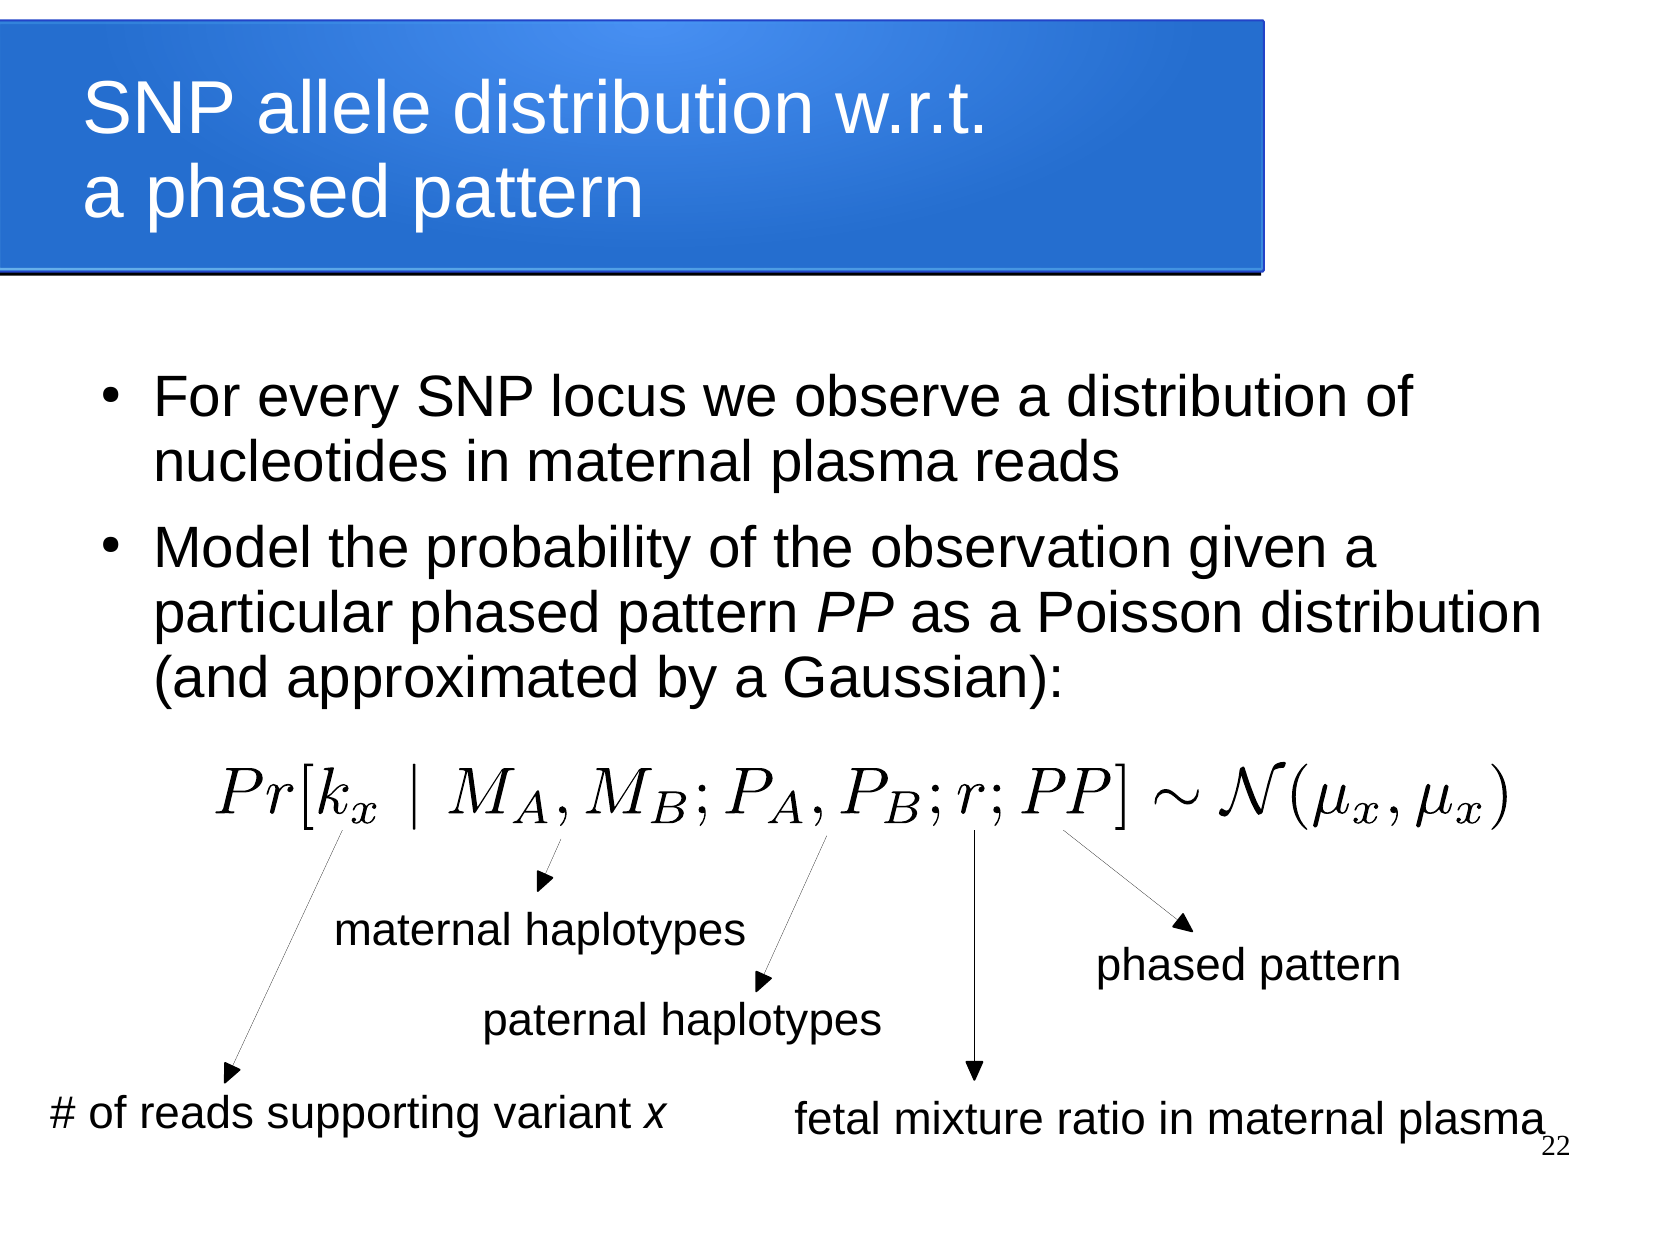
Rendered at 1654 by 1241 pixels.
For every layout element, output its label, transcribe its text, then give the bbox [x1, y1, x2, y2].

list For every SNP locus we observe a distribution of nucleotides in maternal plasma reads Model the probability of the observation given a particular phased pattern PP as a Poisson distribution (and approximated by a Gaussian): [82, 364, 1571, 1084]
text_box paternal haplotypes [467, 986, 898, 1053]
text_box # of reads supporting variant x [35, 1071, 683, 1152]
text_box maternal haplotypes [318, 896, 762, 963]
text_box fetal mixture ratio in maternal plasma [779, 1085, 1561, 1152]
text_box phased pattern [1081, 931, 1417, 999]
text_box [212, 761, 1514, 830]
title SNP allele distribution w.r.t. a phased pattern [82, 47, 1235, 252]
